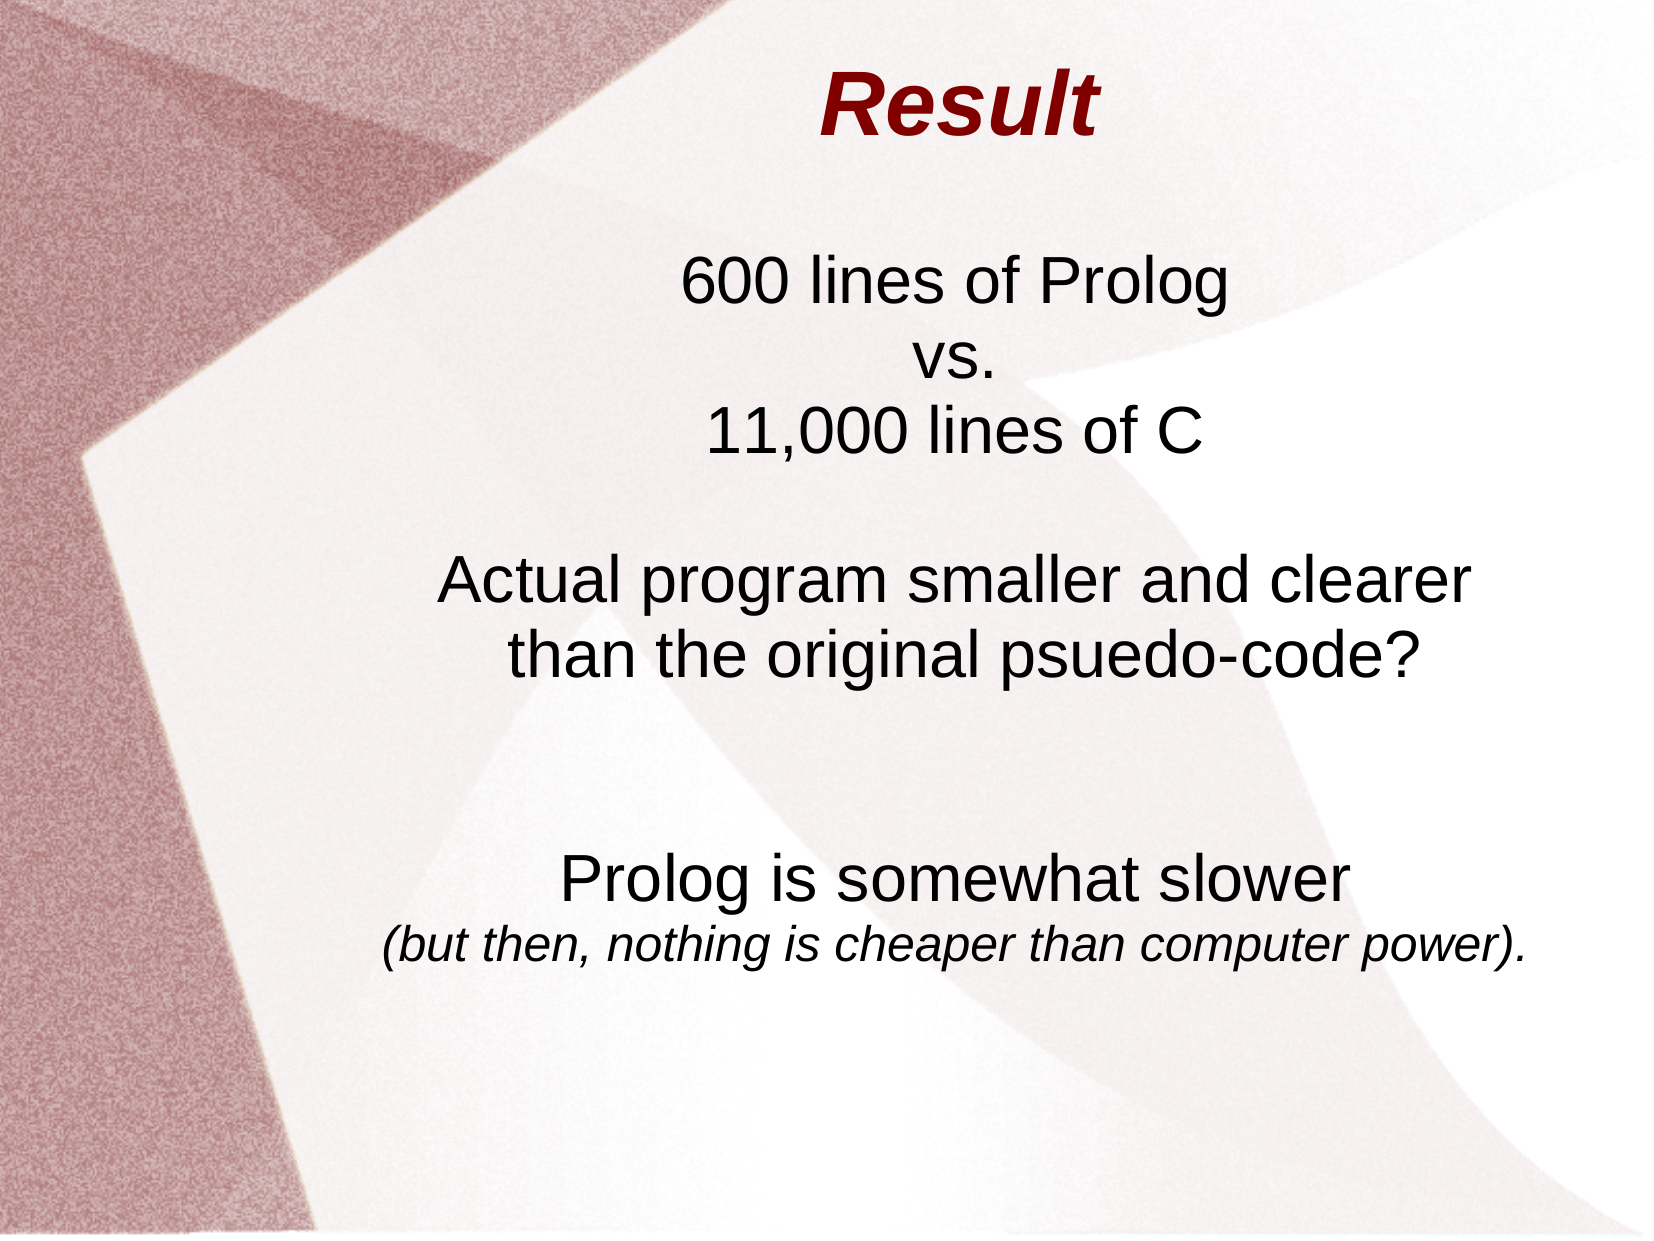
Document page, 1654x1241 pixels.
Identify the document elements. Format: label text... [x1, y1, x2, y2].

picture [0, 0, 1654, 1241]
subtitle 600 lines of Prolog vs. 11,000 lines of C Actual program smaller and clearer than the original psuedo-code? Prolog is somewhat slower (but then, nothing is cheaper than computer power). [317, 150, 1594, 1065]
title Result [493, 19, 1426, 150]
